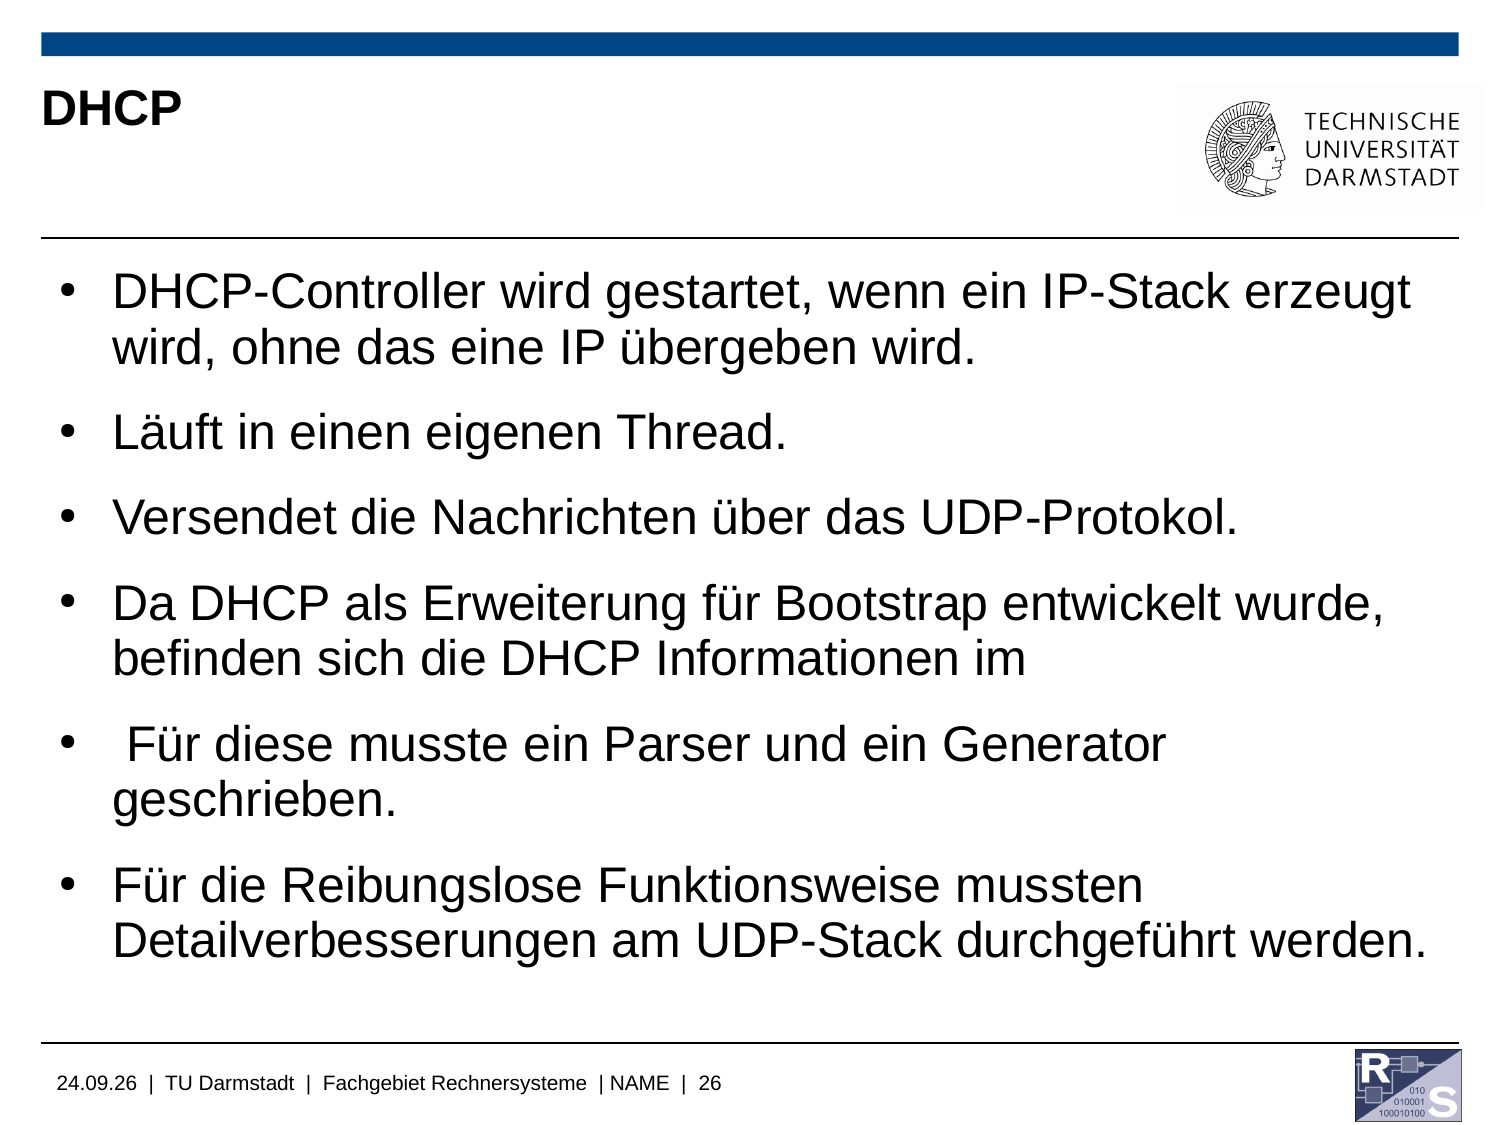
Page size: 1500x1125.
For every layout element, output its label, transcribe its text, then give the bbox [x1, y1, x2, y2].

title DHCP [41, 32, 1131, 183]
list DHCP-Controller wird gestartet, wenn ein IP-Stack erzeugt wird, ohne das eine IP übergeben wird. Läuft in einen eigenen Thread. Versendet die Nachrichten über das UDP-Protokol. Da DHCP als Erweiterung für Bootstrap entwickelt wurde, befinden sich die DHCP Informationen im Für diese musste ein Parser und ein Generator geschrieben. Für die Reibungslose Funktionsweise mussten Detailverbesserungen am UDP-Stack durchgeführt werden. [41, 263, 1455, 1032]
picture [1355, 1049, 1462, 1122]
